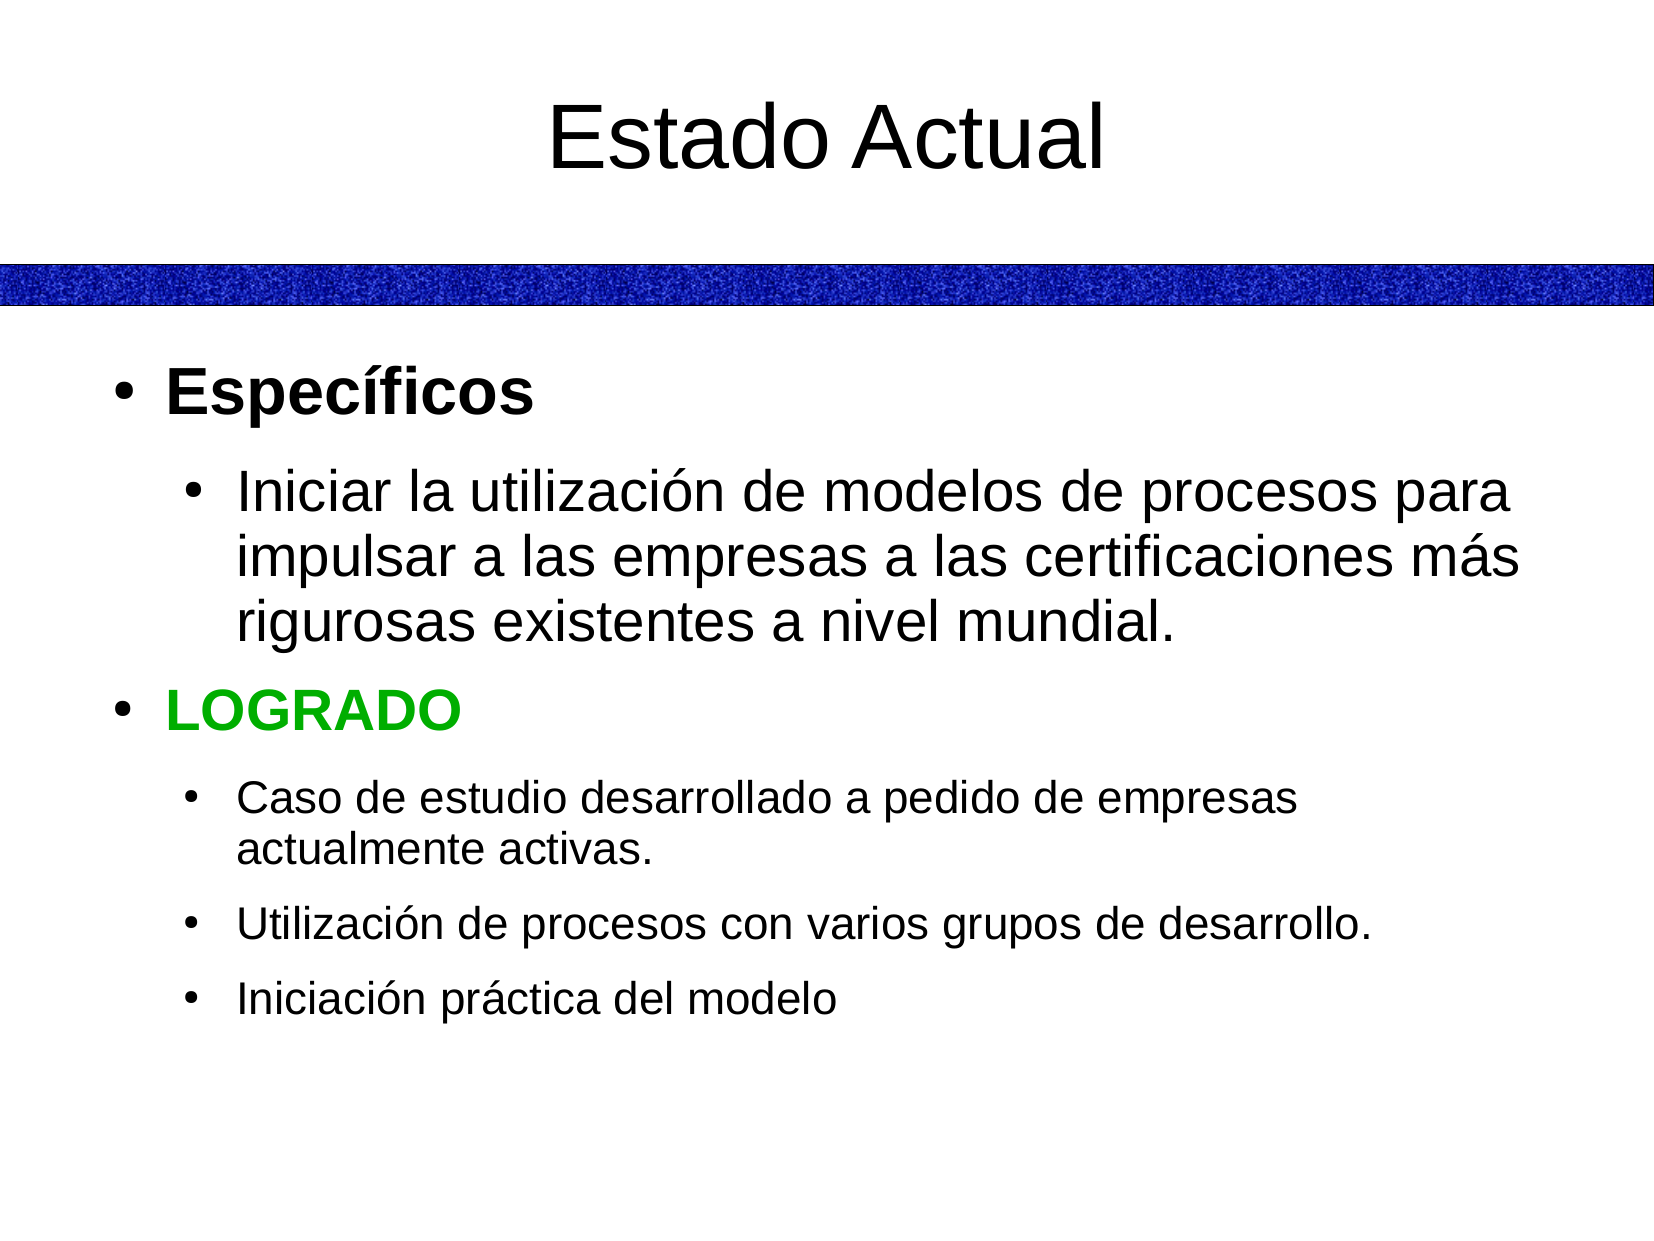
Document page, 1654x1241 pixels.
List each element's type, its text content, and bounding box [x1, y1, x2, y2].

picture [0, 265, 1653, 305]
title Estado Actual [58, 21, 1595, 253]
list Específicos Iniciar la utilización de modelos de procesos para impulsar a las empresas a las certificaciones más rigurosas existentes a nivel mundial. LOGRADO Caso de estudio desarrollado a pedido de empresas actualmente activas. Utilización de procesos con varios grupos de desarrollo. Iniciación práctica del modelo [94, 354, 1542, 1122]
